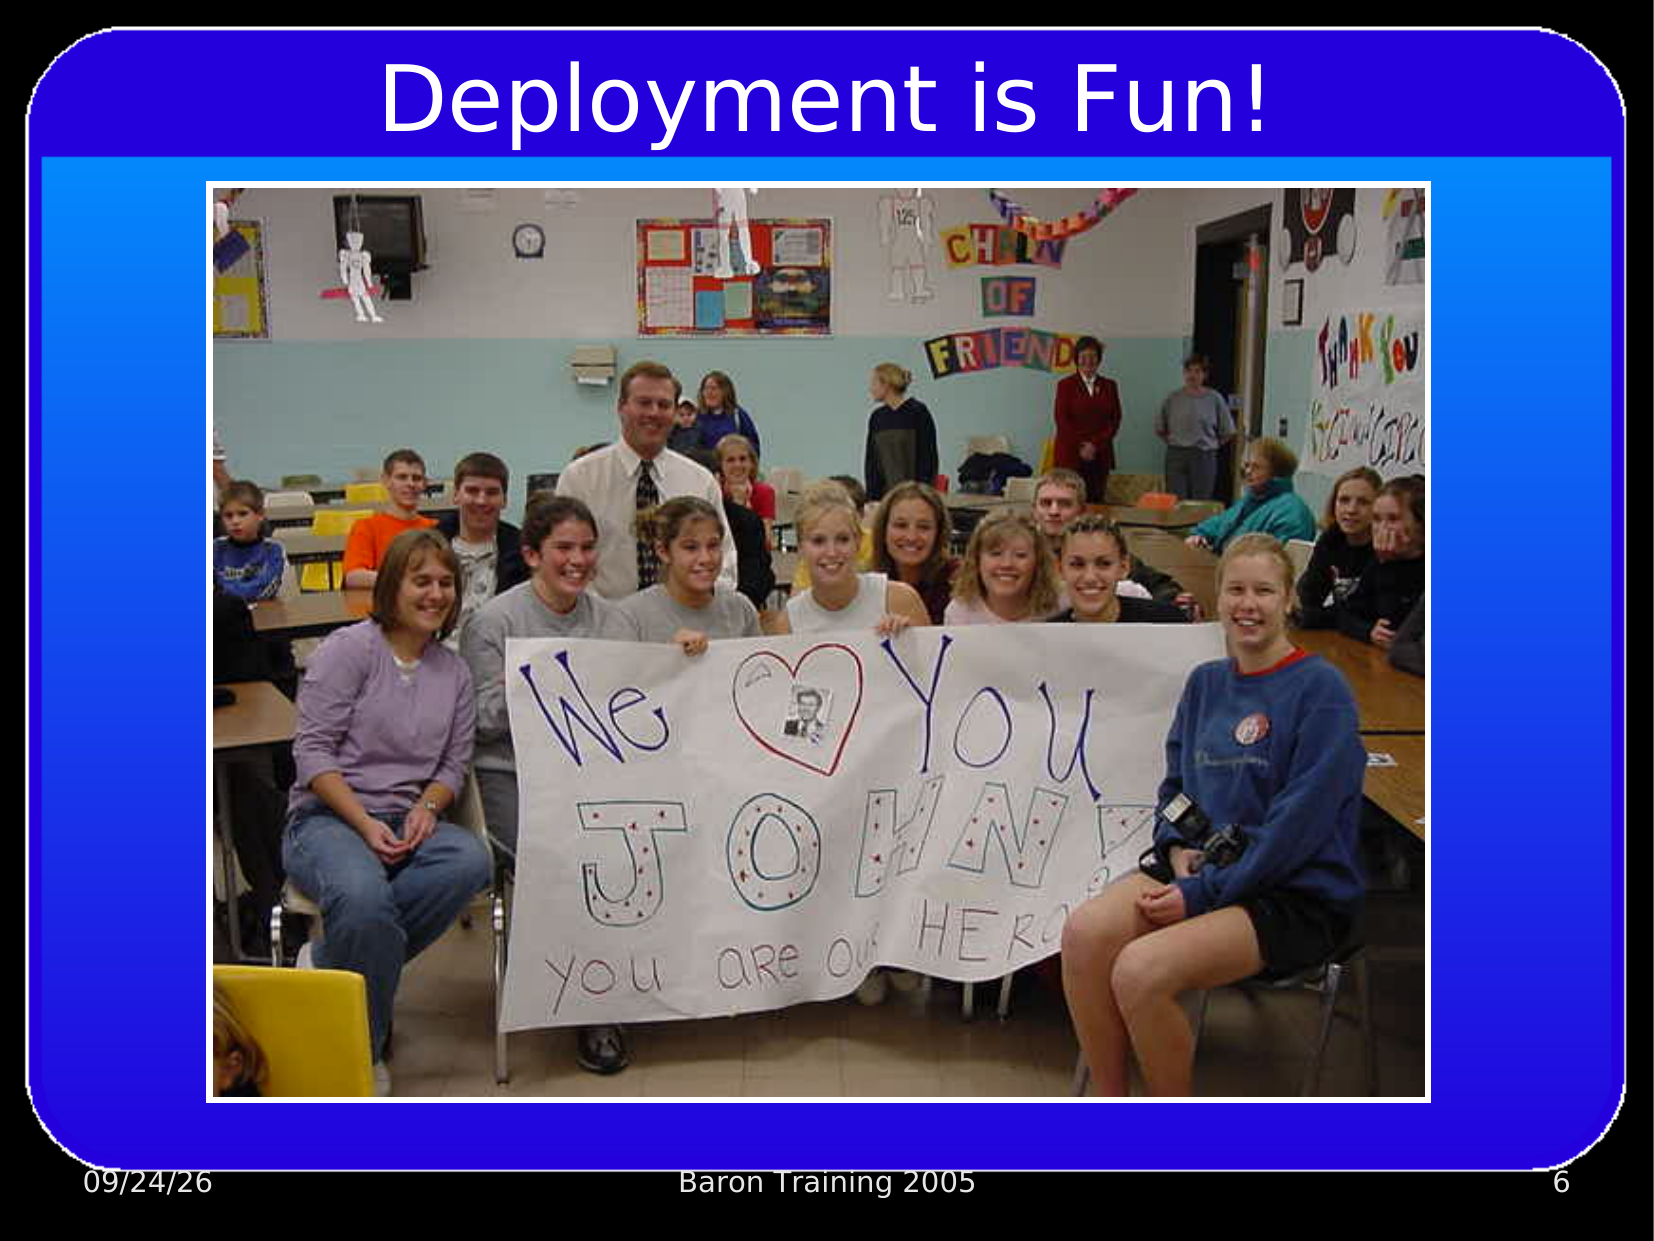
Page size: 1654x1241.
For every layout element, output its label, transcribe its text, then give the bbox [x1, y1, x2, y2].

picture [0, 0, 1654, 1241]
title Deployment is Fun! [82, 46, 1571, 154]
